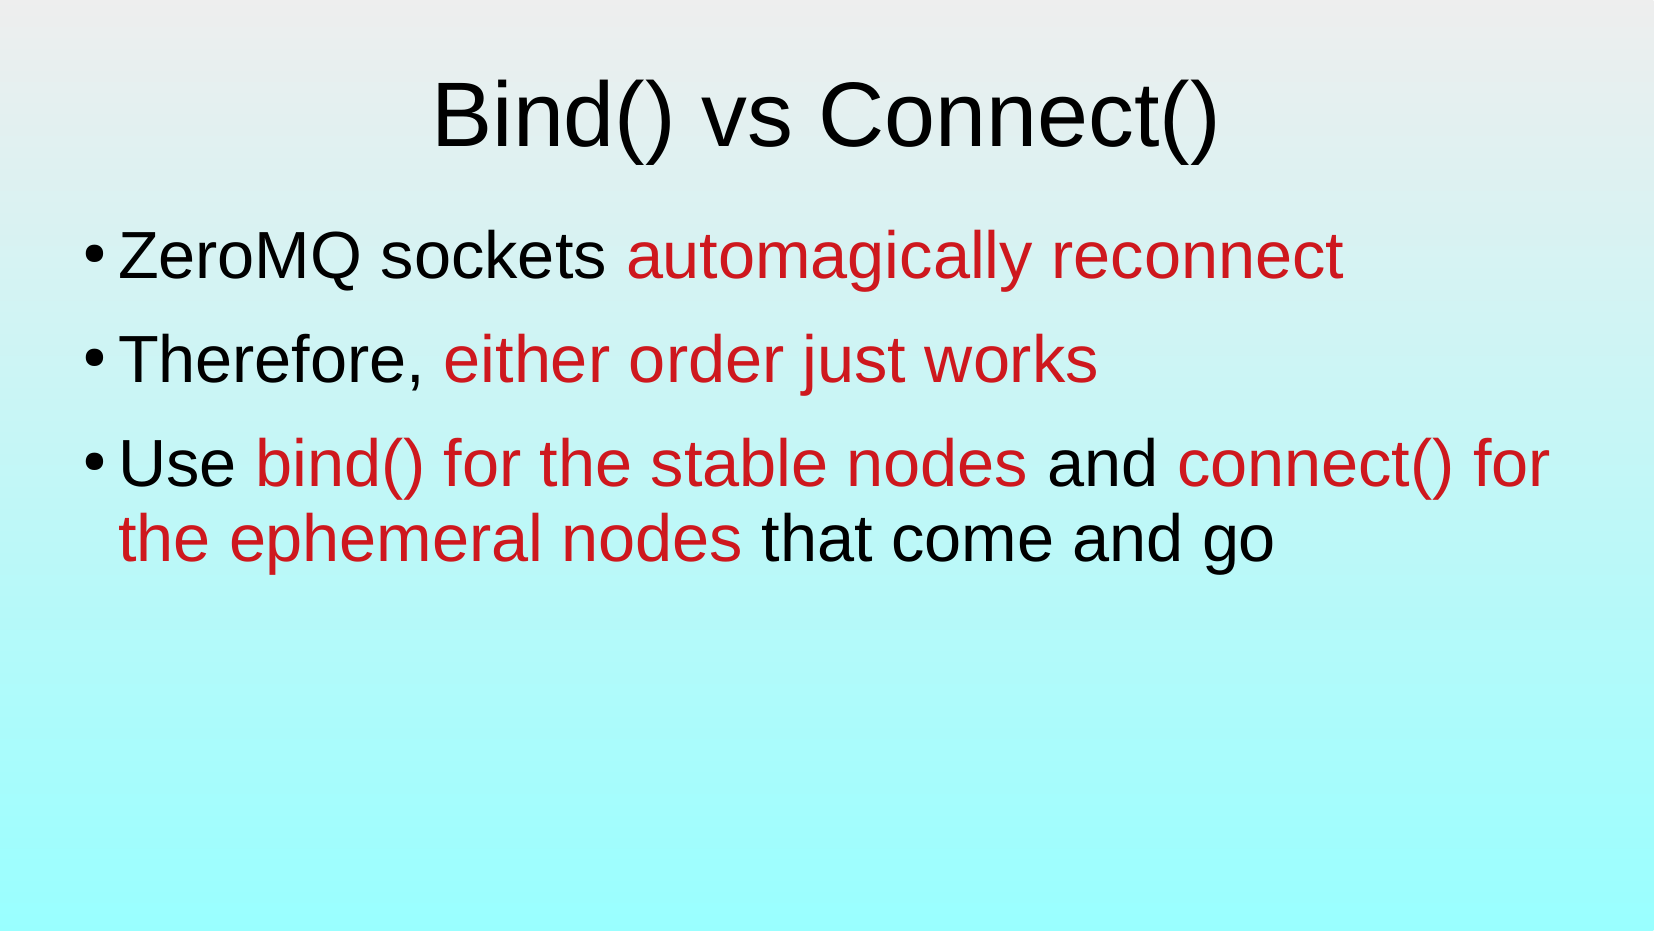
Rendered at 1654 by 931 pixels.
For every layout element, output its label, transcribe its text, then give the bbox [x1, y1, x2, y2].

text_box [82, 217, 1571, 758]
title Bind() vs Connect() [82, 37, 1571, 193]
